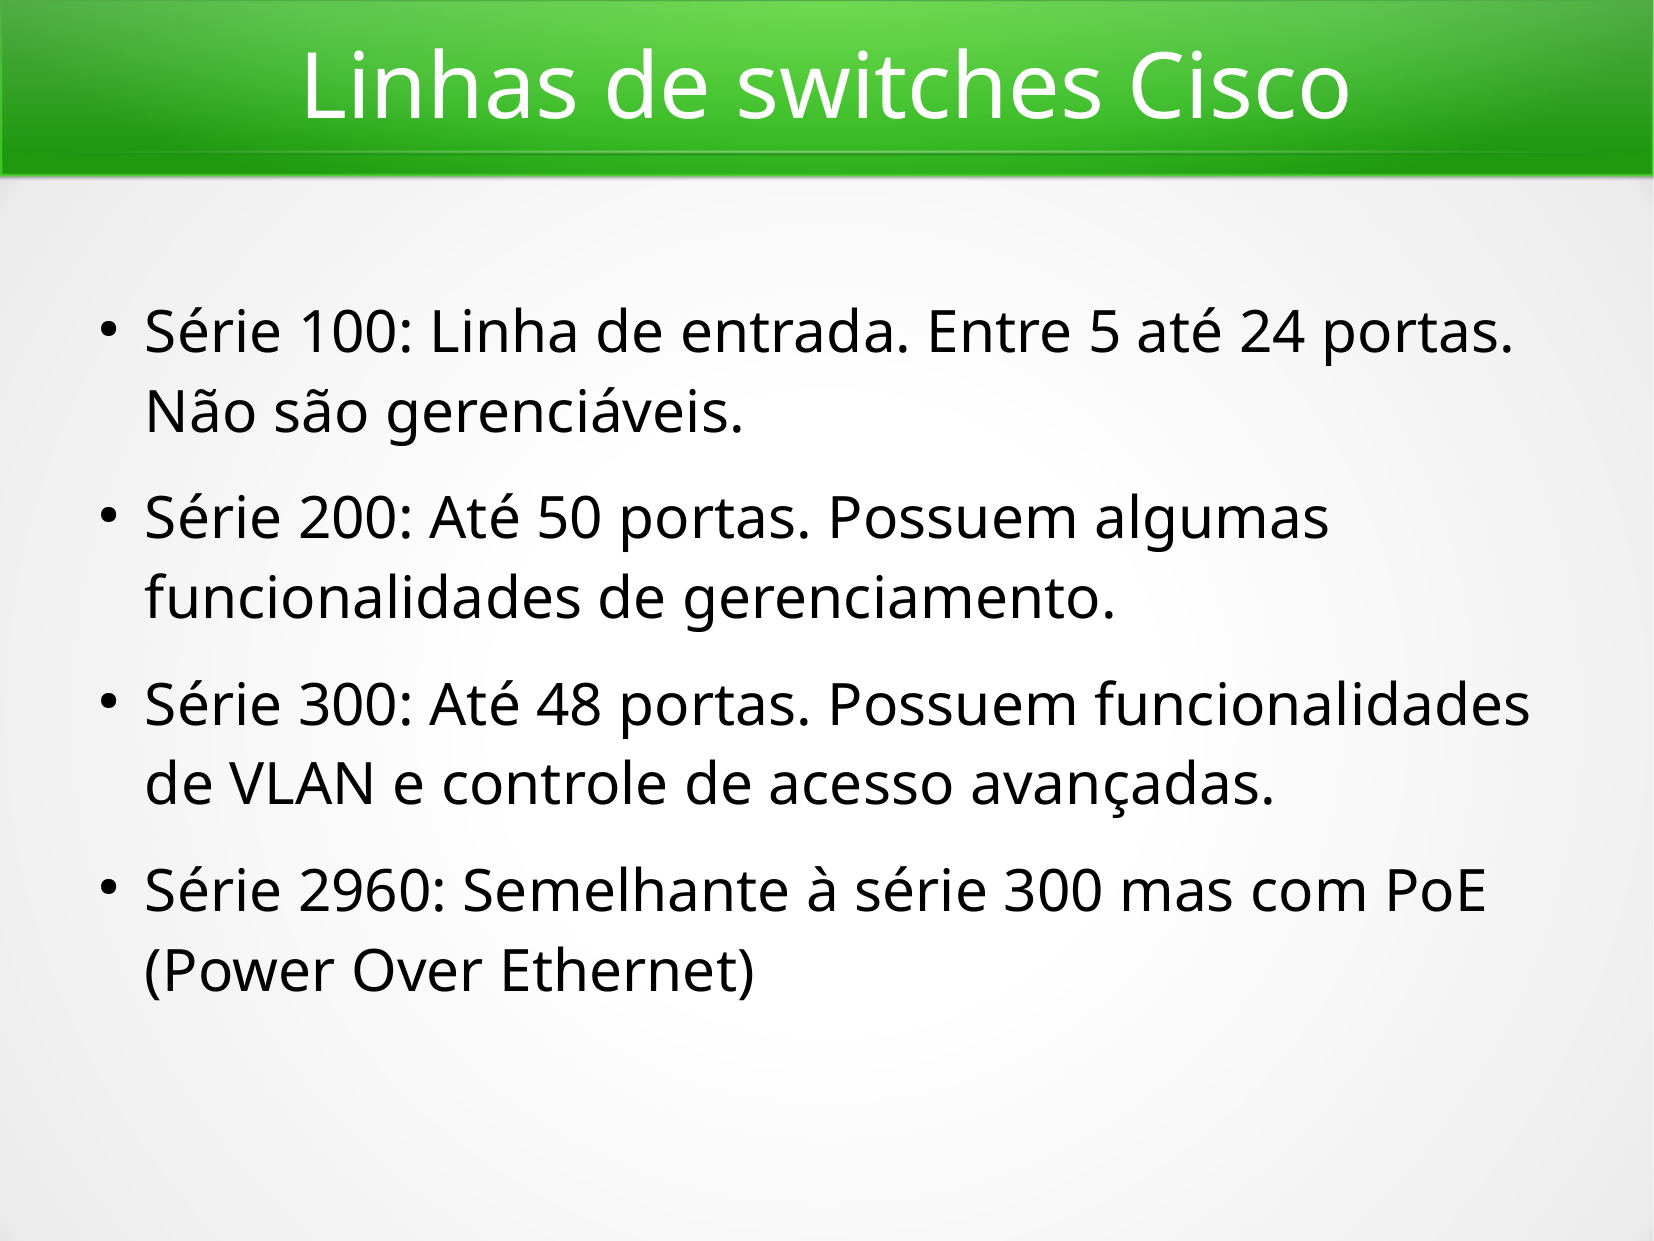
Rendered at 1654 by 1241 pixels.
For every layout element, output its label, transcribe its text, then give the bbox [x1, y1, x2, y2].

title Linhas de switches Cisco [82, 11, 1571, 154]
picture [0, 0, 1654, 1241]
list Série 100: Linha de entrada. Entre 5 até 24 portas. Não são gerenciáveis. Série 200: Até 50 portas. Possuem algumas funcionalidades de gerenciamento. Série 300: Até 48 portas. Possuem funcionalidades de VLAN e controle de acesso avançadas. Série 2960: Semelhante à série 300 mas com PoE (Power Over Ethernet) [82, 290, 1571, 1010]
